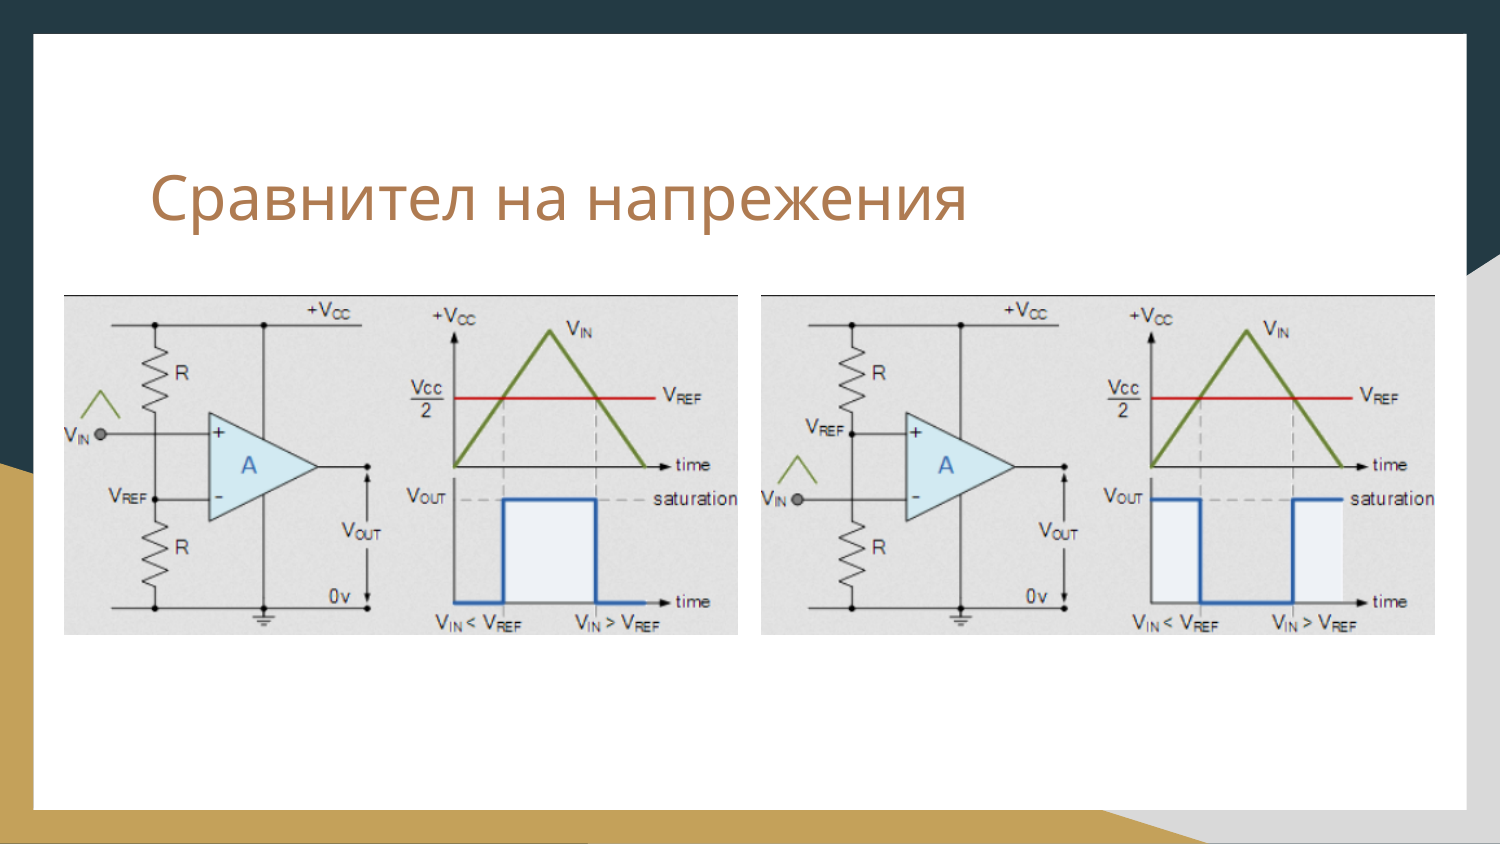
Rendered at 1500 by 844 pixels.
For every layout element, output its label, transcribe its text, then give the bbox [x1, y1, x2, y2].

picture [64, 295, 738, 635]
picture [761, 295, 1435, 635]
title Сравнител на напрежения [134, 138, 1366, 296]
